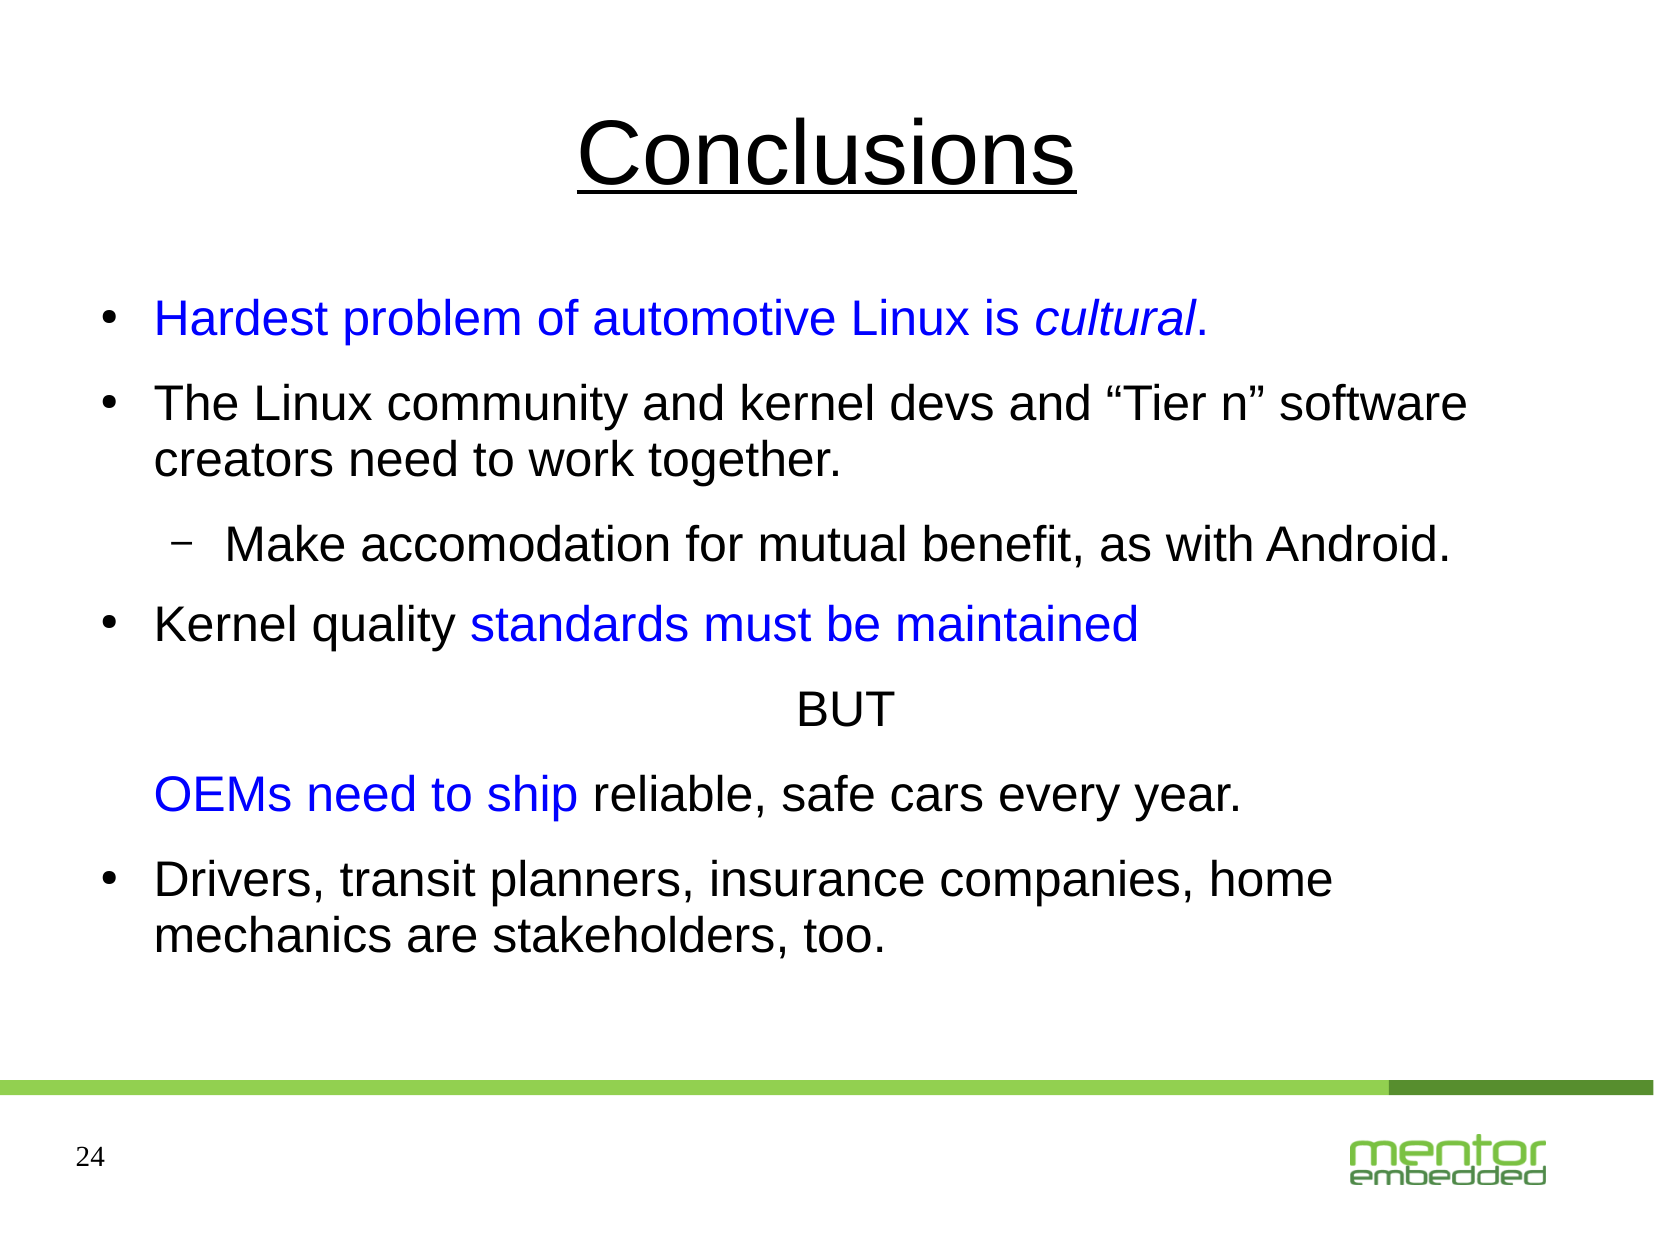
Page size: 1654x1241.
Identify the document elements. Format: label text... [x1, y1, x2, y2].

list Hardest problem of automotive Linux is cultural. The Linux community and kernel devs and “Tier n” software creators need to work together. Make accomodation for mutual benefit, as with Android. Kernel quality standards must be maintained BUT OEMs need to ship reliable, safe cars every year. Drivers, transit planners, insurance companies, home mechanics are stakeholders, too. [82, 290, 1538, 1010]
picture [1350, 1134, 1546, 1185]
title Conclusions [82, 49, 1571, 257]
